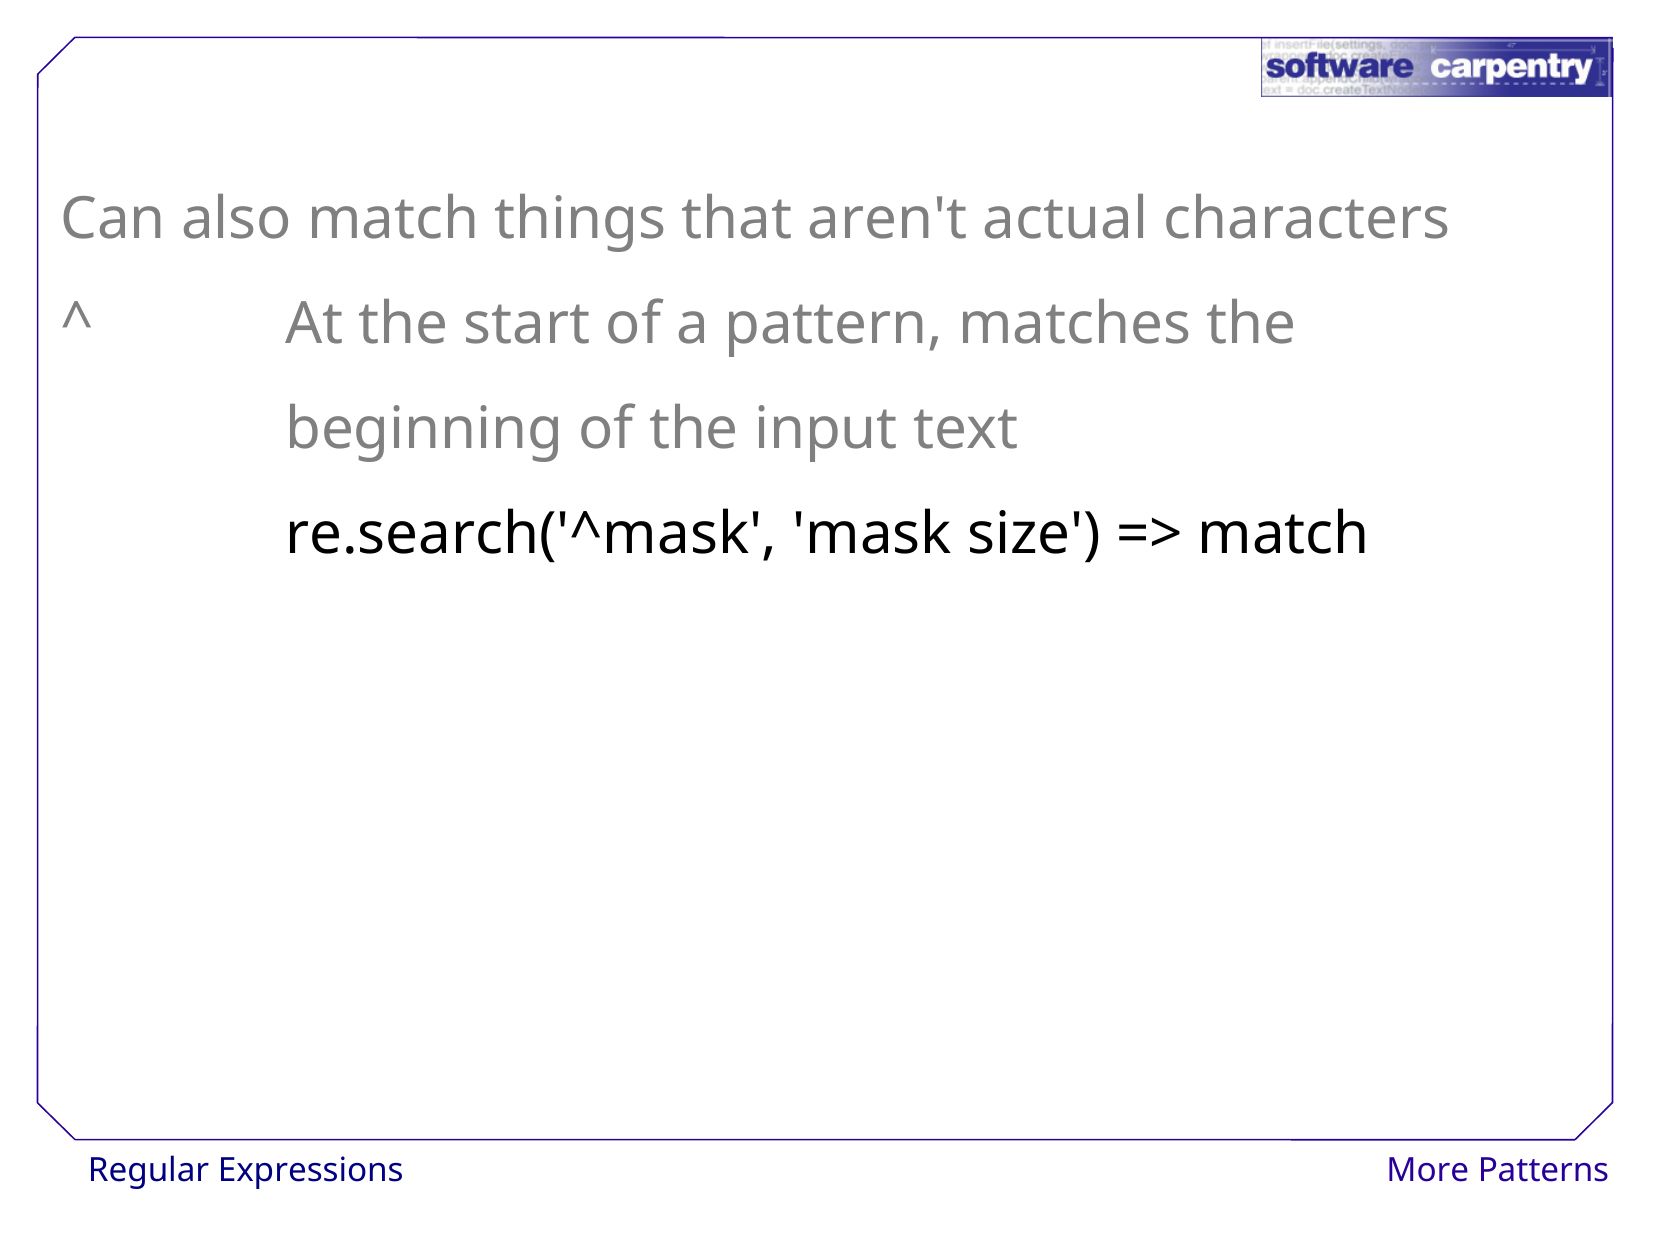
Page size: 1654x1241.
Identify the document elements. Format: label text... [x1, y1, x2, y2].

text_box Can also match things that aren't actual characters ^ At the start of a pattern, matches the beginning of the input text re.search('^mask', 'mask size') => match [45, 137, 1616, 574]
picture [1261, 39, 1613, 97]
